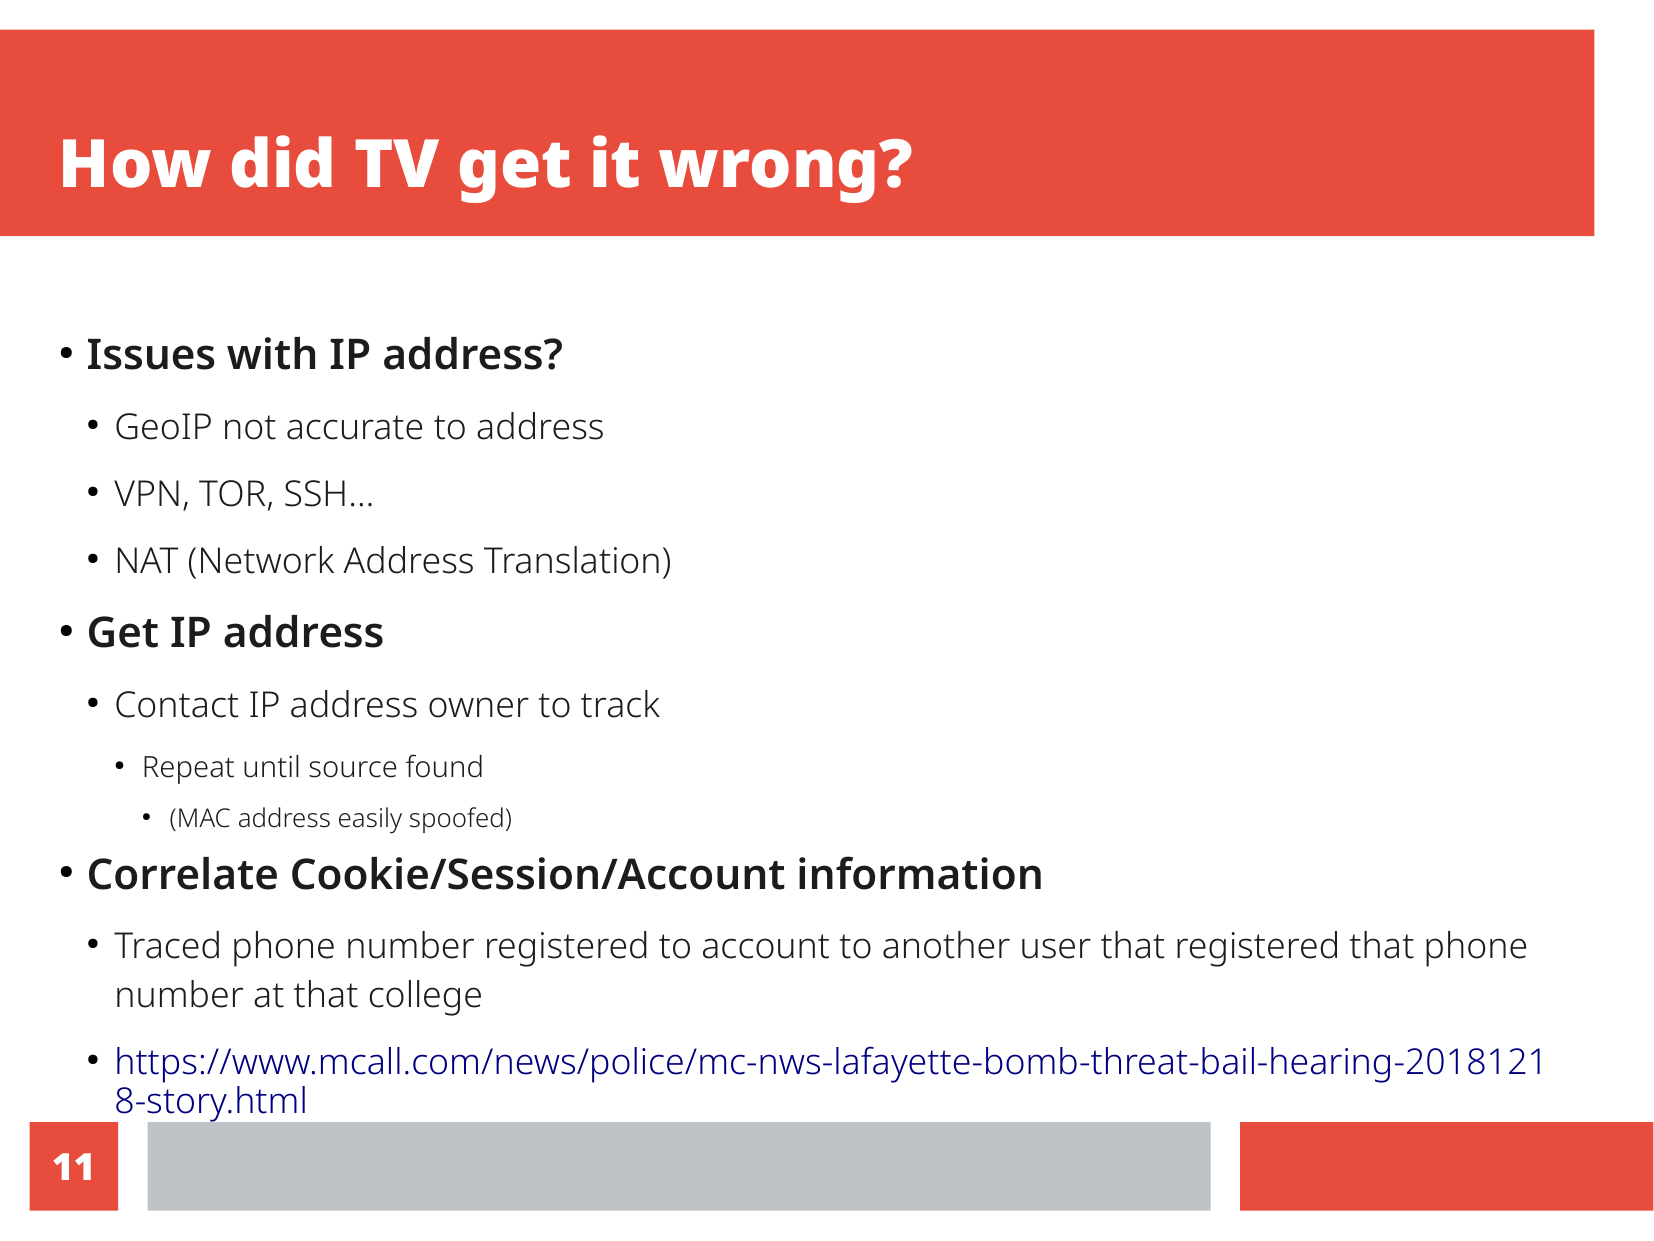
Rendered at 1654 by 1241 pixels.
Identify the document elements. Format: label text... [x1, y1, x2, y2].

title How did TV get it wrong? [59, 59, 1595, 207]
list Issues with IP address? GeoIP not accurate to address VPN, TOR, SSH… NAT (Network Address Translation) Get IP address Contact IP address owner to track Repeat until source found (MAC address easily spoofed) Correlate Cookie/Session/Account information Traced phone number registered to account to another user that registered that phone number at that college https://www.mcall.com/news/police/mc-nws-lafayette-bomb-threat-bail-hearing-20181218-story.html [59, 324, 1565, 1093]
